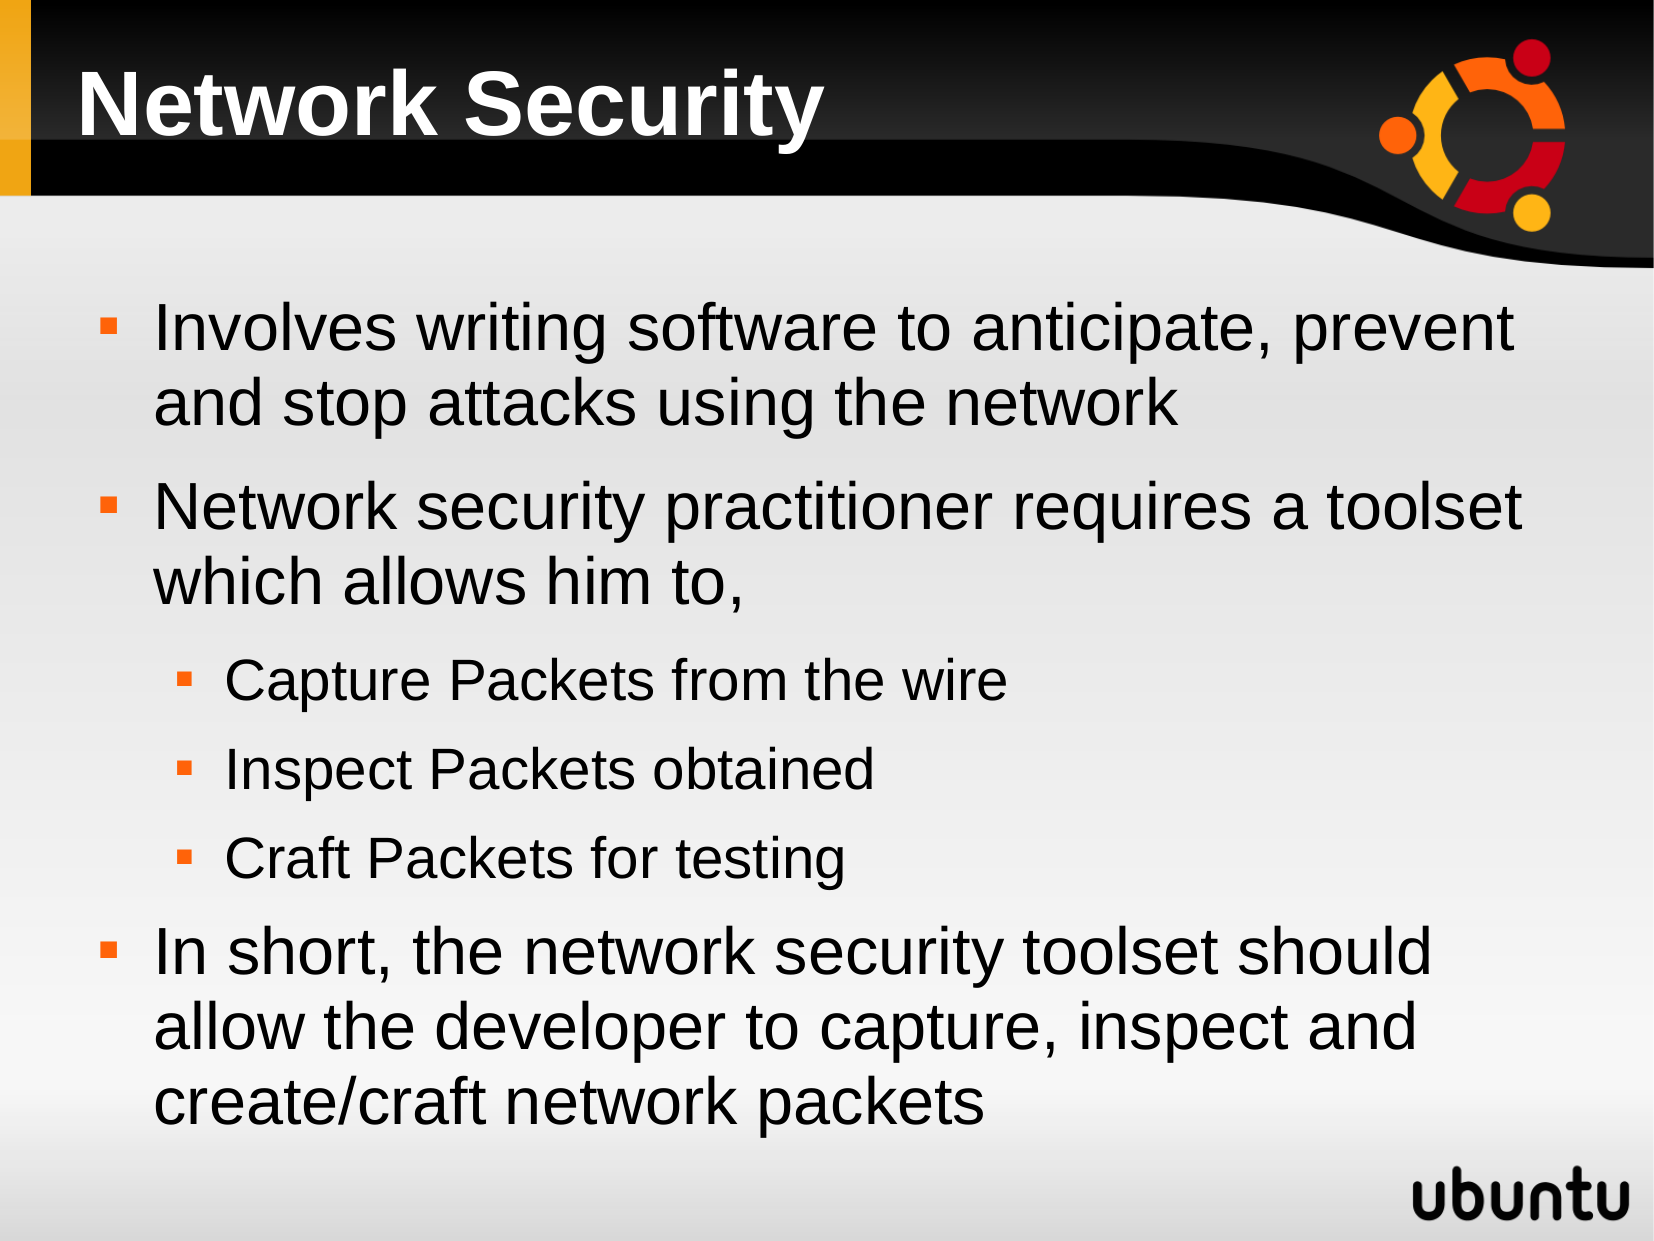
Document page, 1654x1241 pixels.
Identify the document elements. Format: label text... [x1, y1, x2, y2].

picture [0, 0, 1654, 1241]
title Network Security [76, 7, 1565, 200]
list Involves writing software to anticipate, prevent and stop attacks using the network Network security practitioner requires a toolset which allows him to, Capture Packets from the wire Inspect Packets obtained Craft Packets for testing In short, the network security toolset should allow the developer to capture, inspect and create/craft network packets [82, 290, 1571, 1135]
